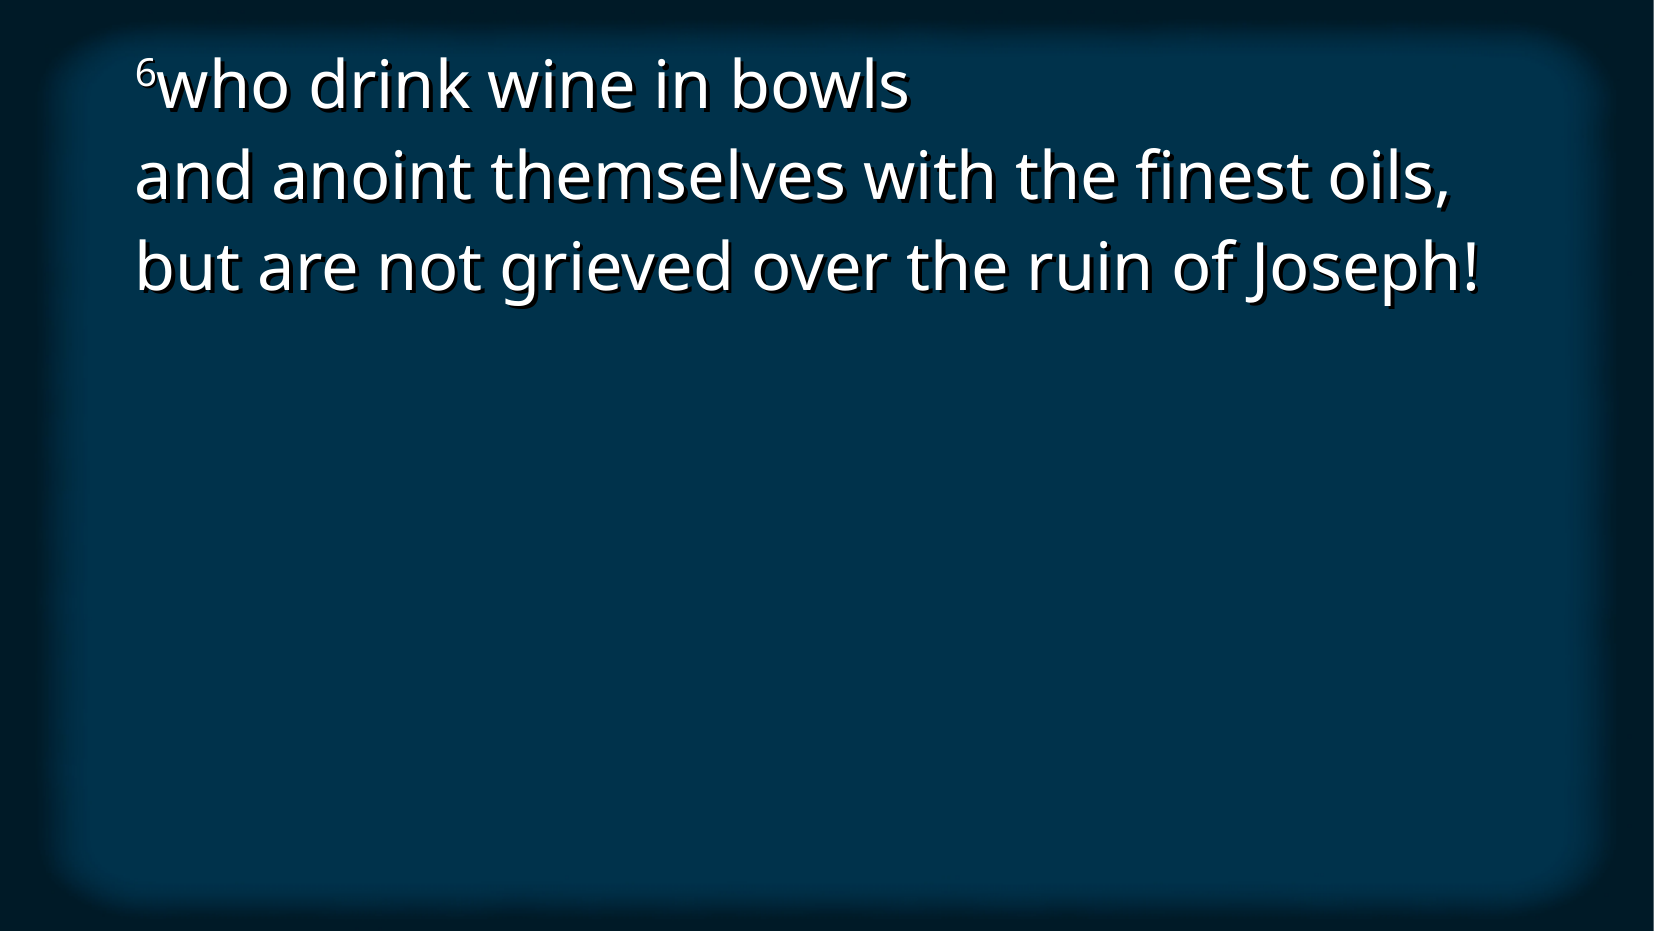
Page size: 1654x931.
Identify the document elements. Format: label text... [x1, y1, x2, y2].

picture [0, 0, 1654, 931]
text_box 6who drink wine in bowls and anoint themselves with the finest oils, but are not grieved over the ruin of Joseph! [120, 30, 1561, 312]
